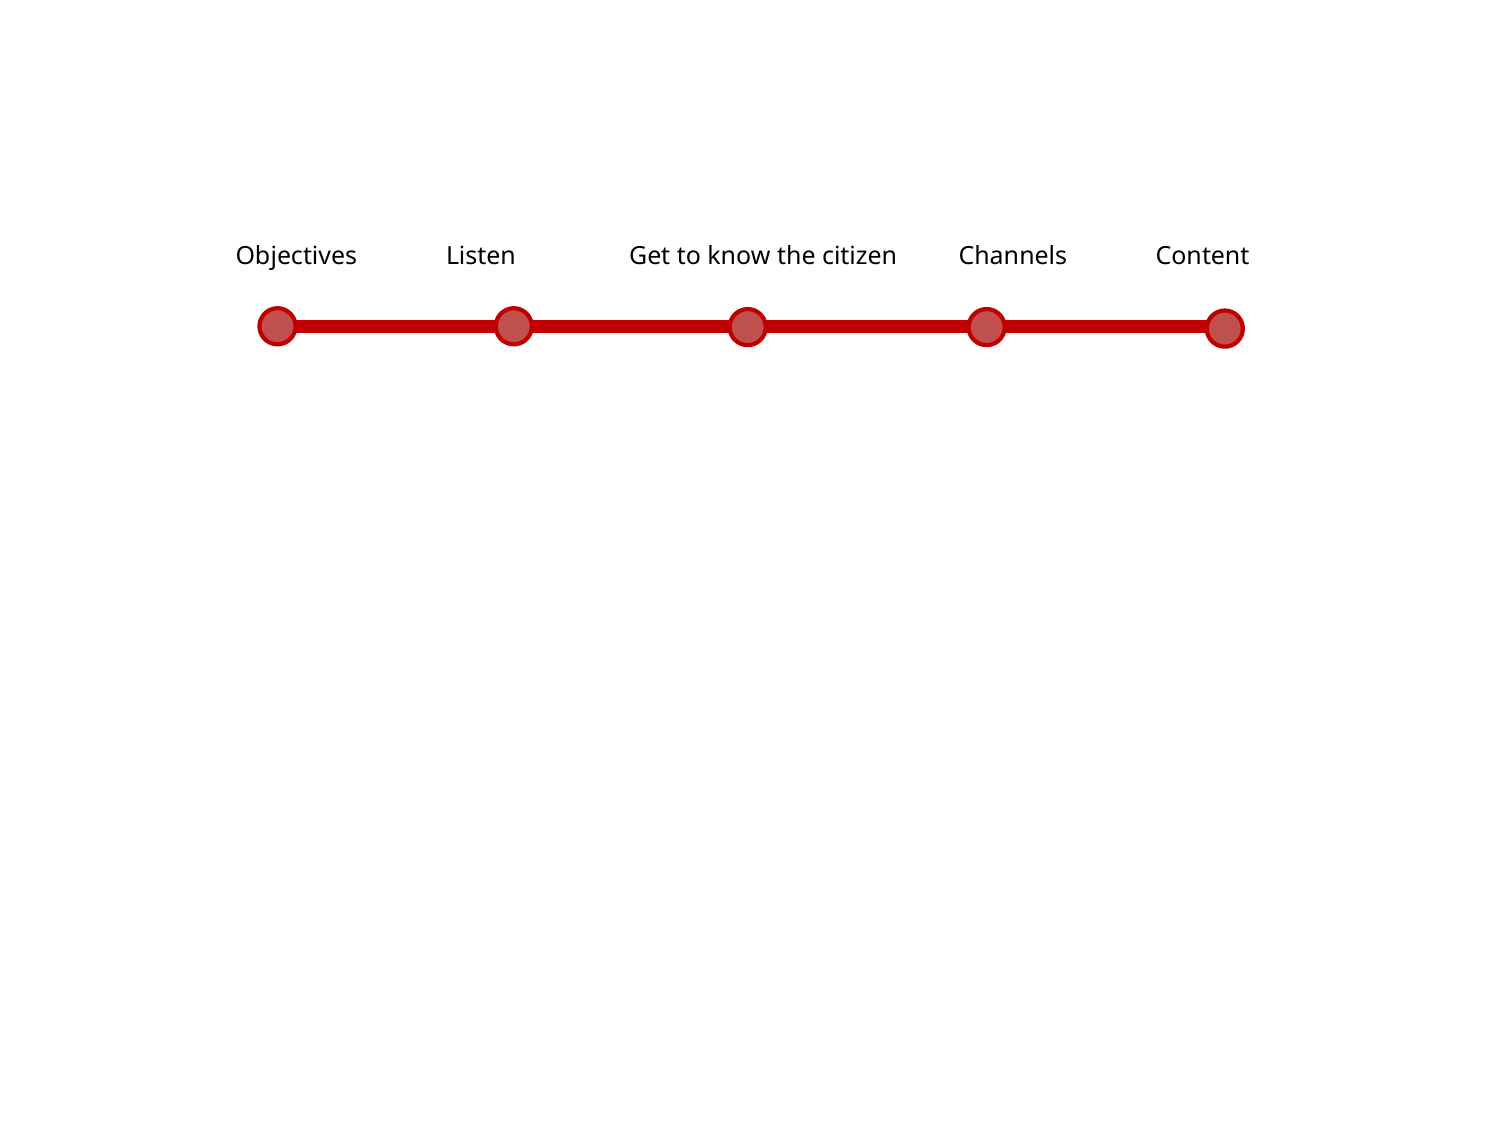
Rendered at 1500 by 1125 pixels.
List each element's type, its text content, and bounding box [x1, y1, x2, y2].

text_box [1206, 310, 1243, 347]
text_box Listen [431, 231, 539, 278]
text_box [259, 308, 296, 345]
text_box Channels [943, 231, 1090, 278]
text_box [729, 309, 766, 346]
text_box [495, 308, 532, 345]
text_box Get to know the citizen [614, 231, 937, 278]
text_box Objectives [220, 231, 384, 278]
text_box Content [1140, 231, 1273, 278]
text_box [968, 309, 1005, 346]
